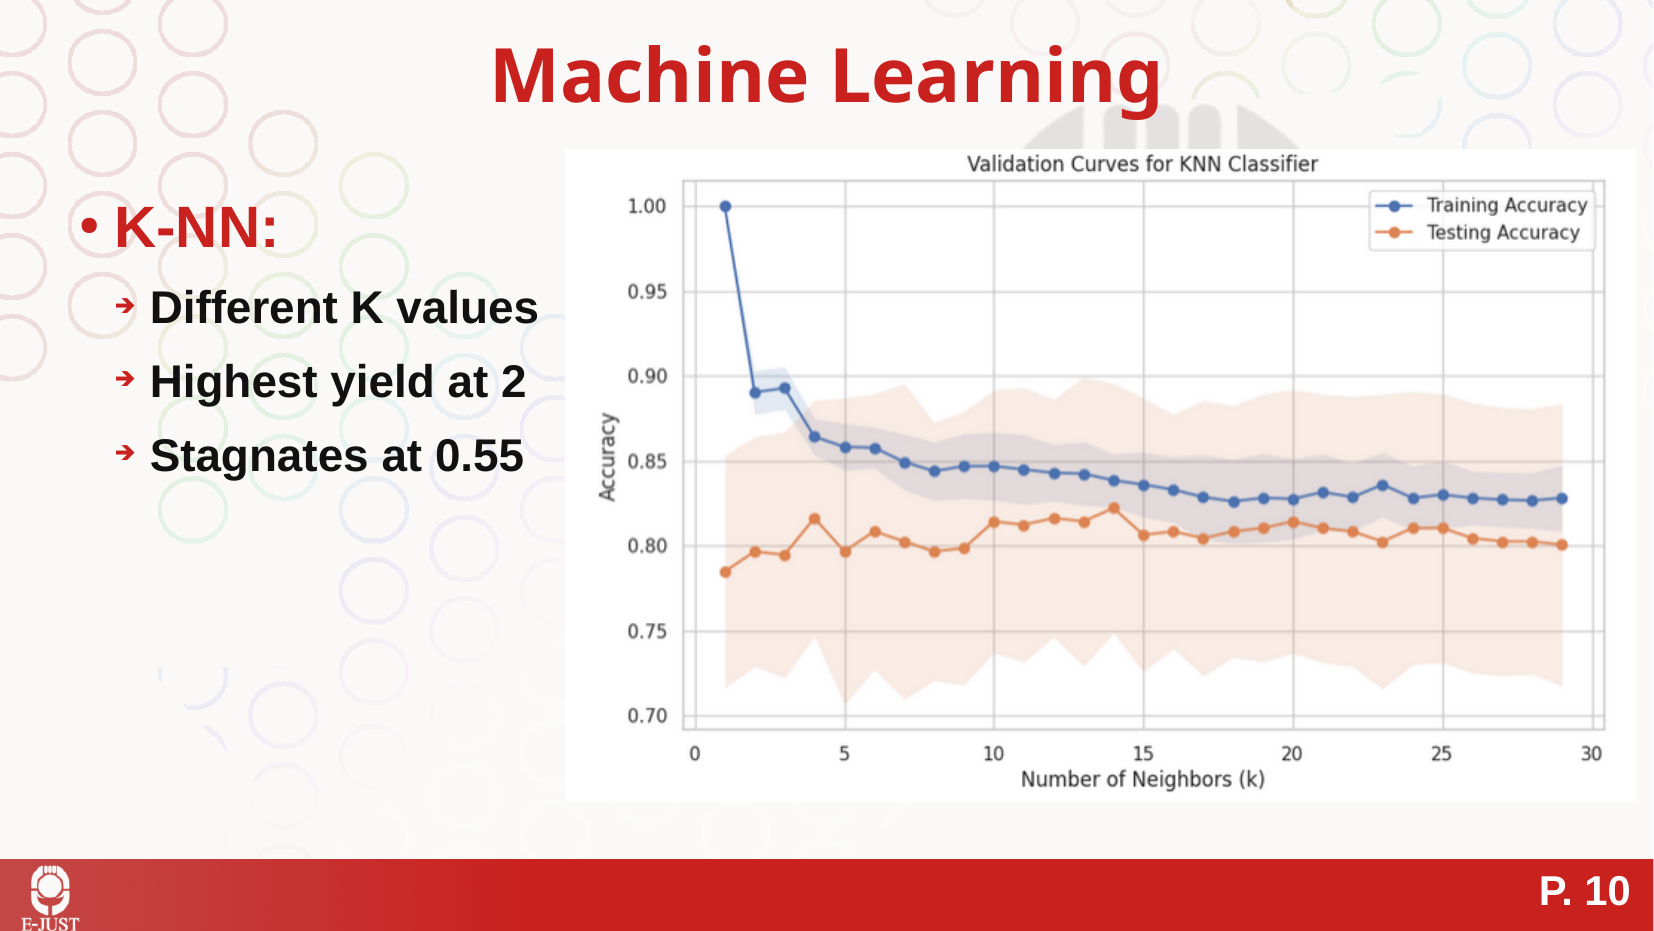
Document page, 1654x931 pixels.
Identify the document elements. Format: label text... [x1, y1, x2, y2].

text_box K-NN: Different K values Highest yield at 2 Stagnates at 0.55 [64, 187, 1654, 895]
text_box Machine Learning [32, 14, 1622, 139]
text_box P. <number> [1368, 895, 1646, 922]
picture [0, 0, 1654, 931]
